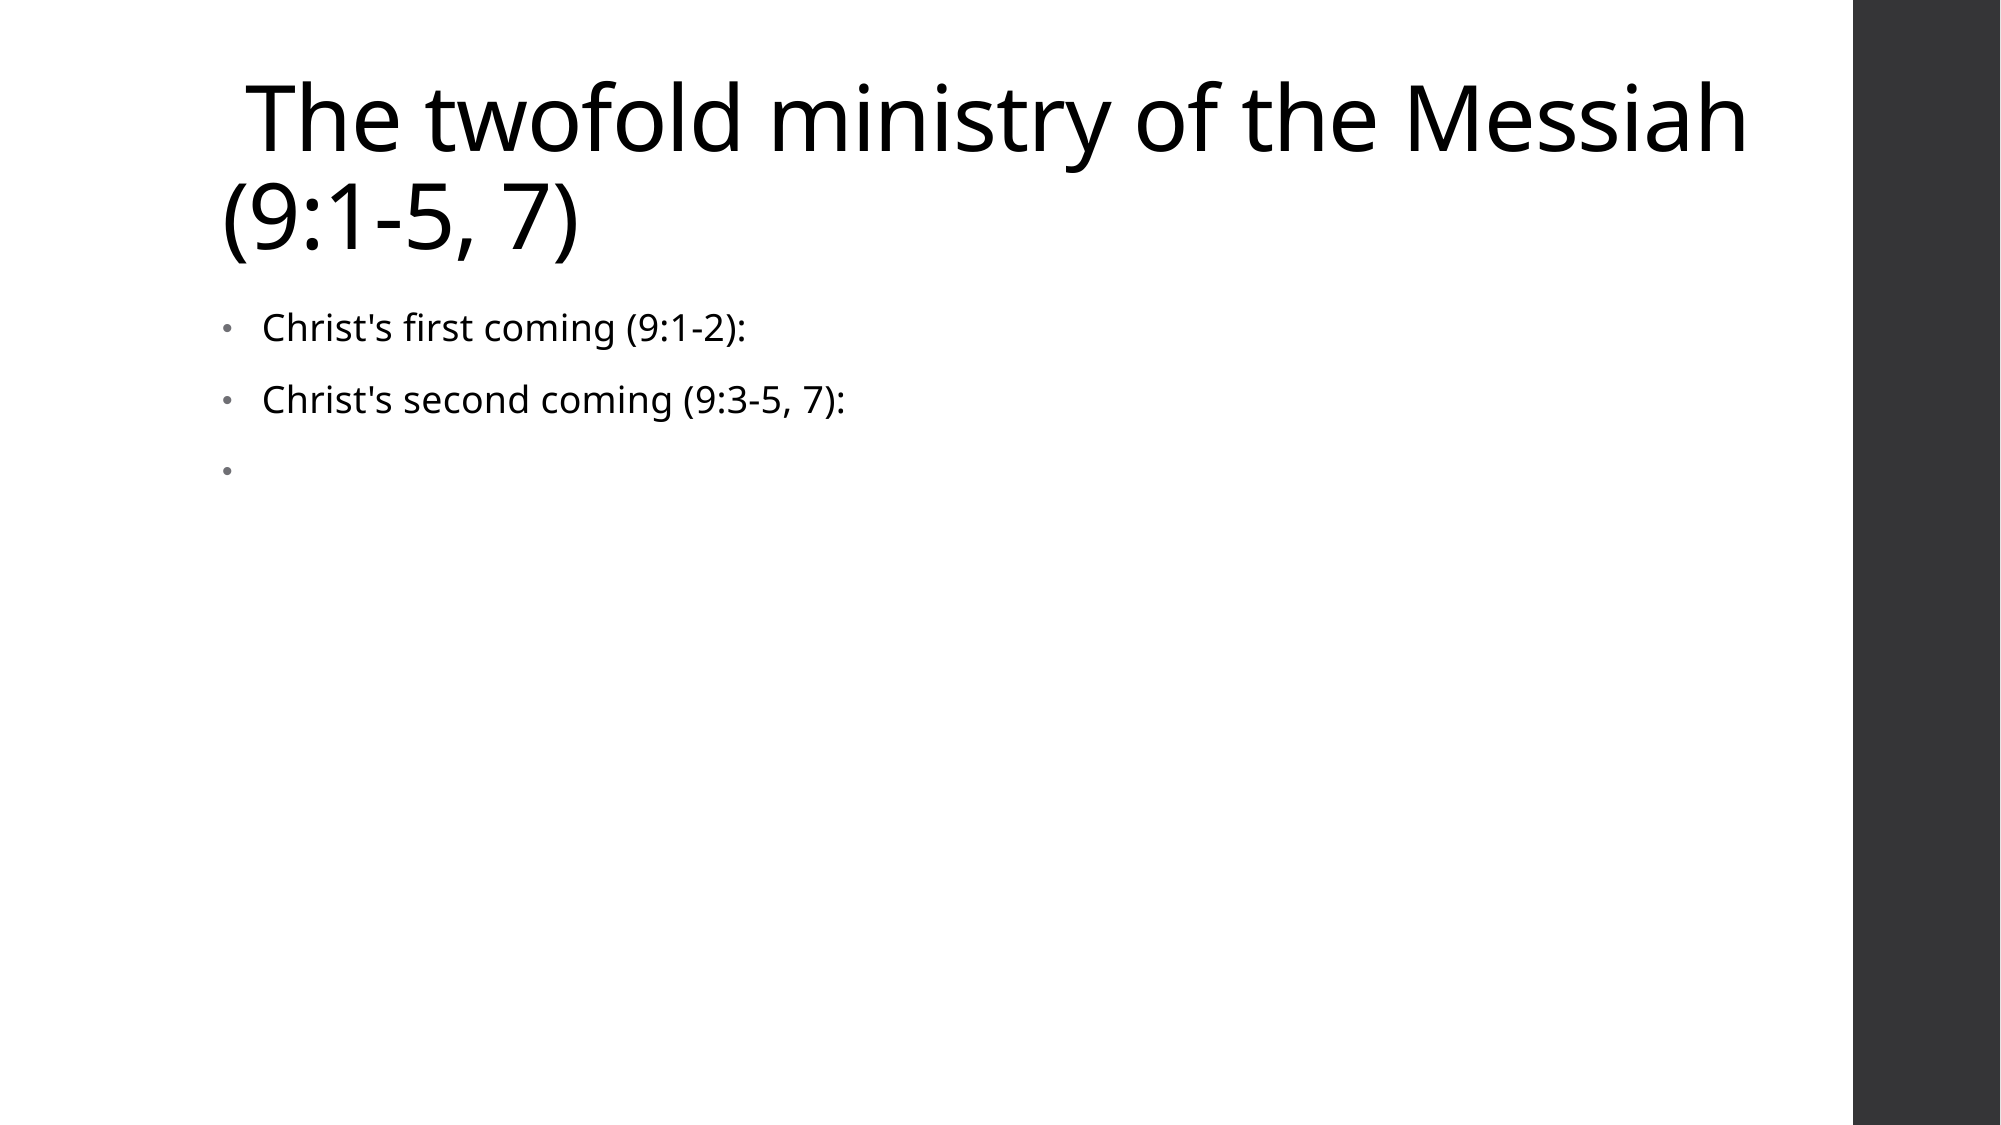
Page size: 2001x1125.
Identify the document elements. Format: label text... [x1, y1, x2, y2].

list Christ's first coming (9:1-2): Christ's second coming (9:3-5, 7): [206, 299, 1617, 1014]
title The twofold ministry of the Messiah (9:1-5, 7) [206, 60, 1797, 278]
